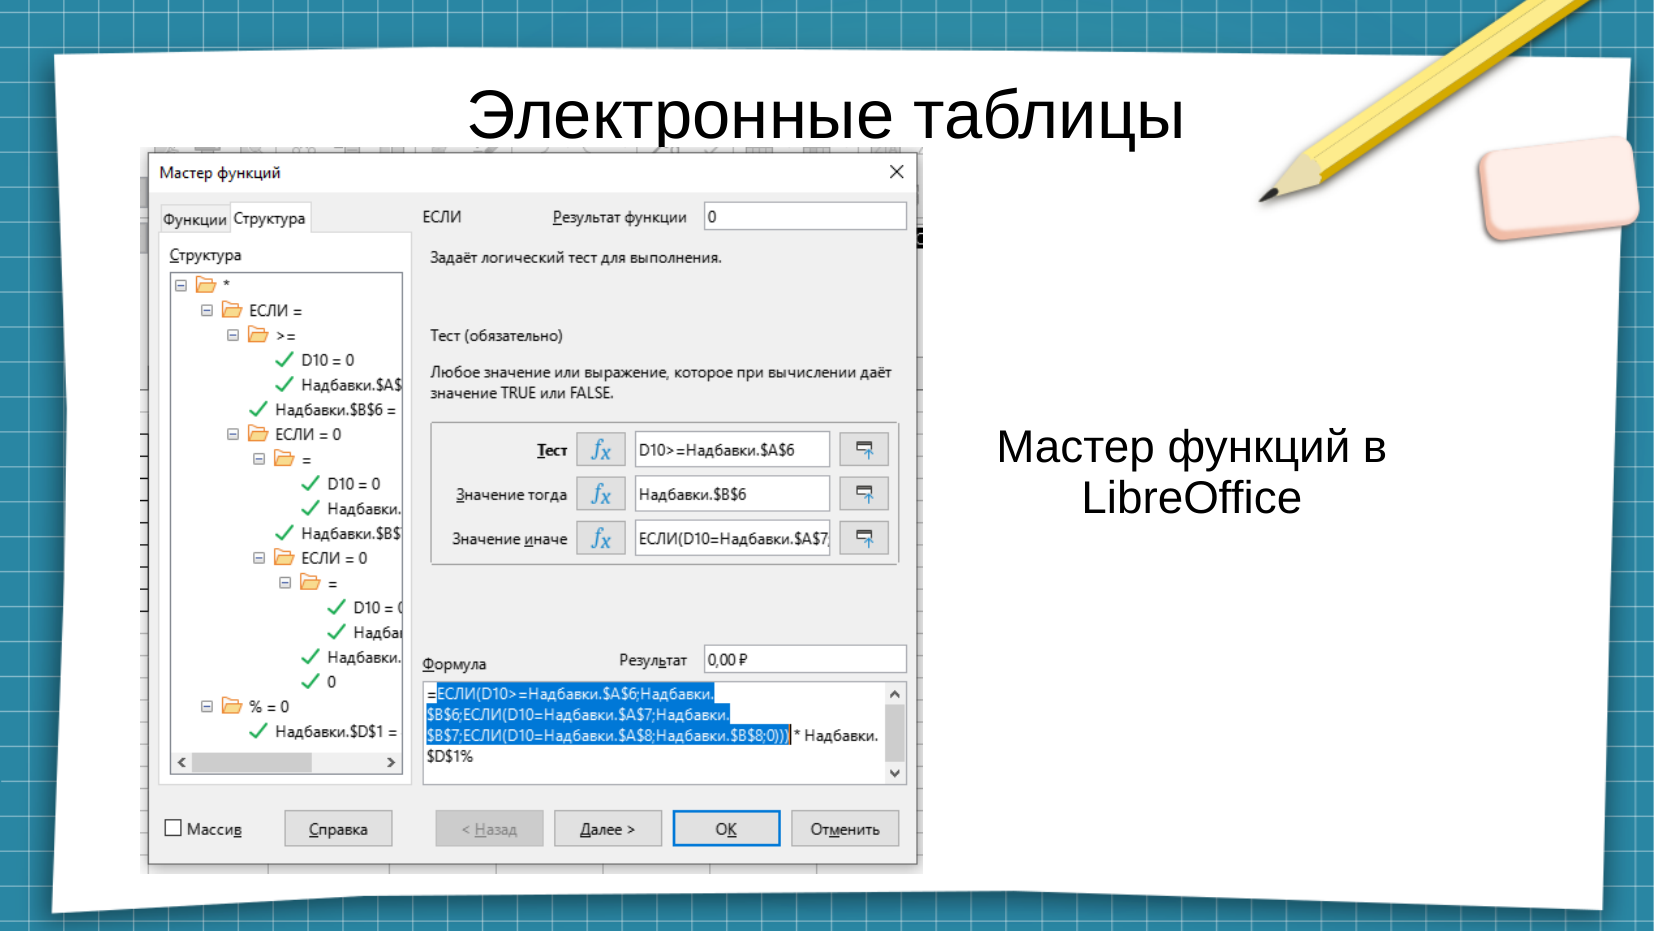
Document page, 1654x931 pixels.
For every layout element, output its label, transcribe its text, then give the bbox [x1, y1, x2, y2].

title Электронные таблицы [82, 37, 1571, 193]
list Мастер функций в LibreOffice [923, 265, 1418, 680]
picture [0, 0, 1654, 931]
